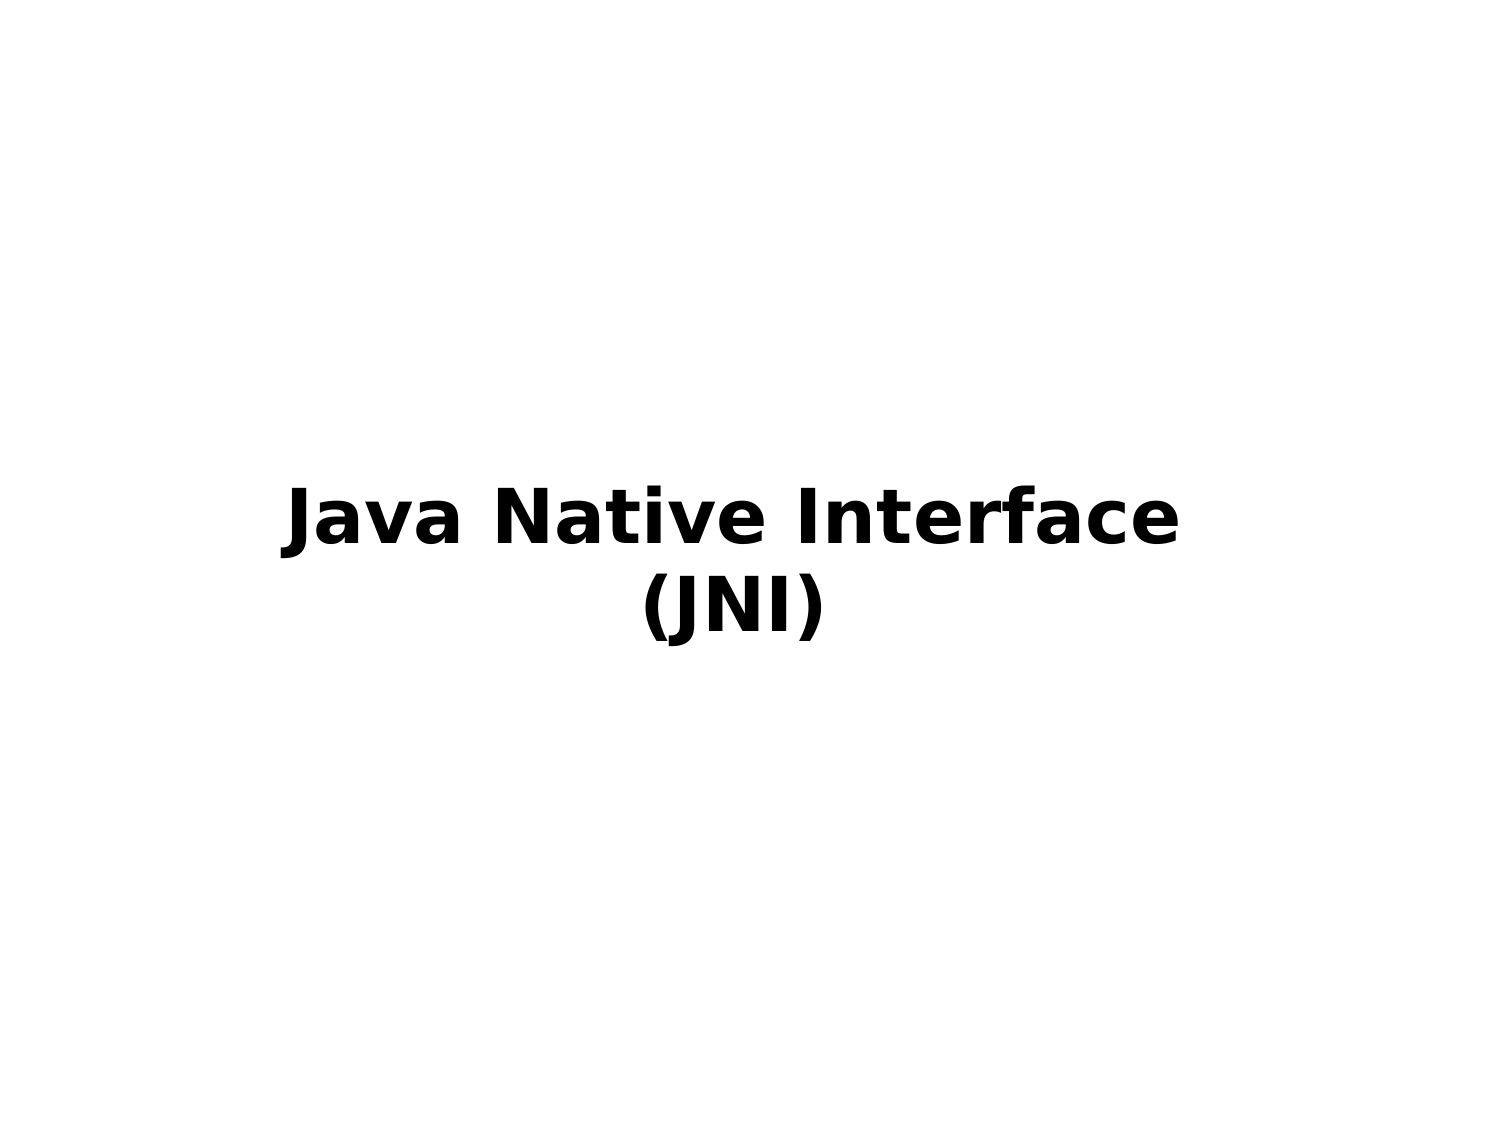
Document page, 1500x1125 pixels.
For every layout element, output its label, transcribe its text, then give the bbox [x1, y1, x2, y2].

title Java Native Interface (JNI) [59, 473, 1409, 650]
